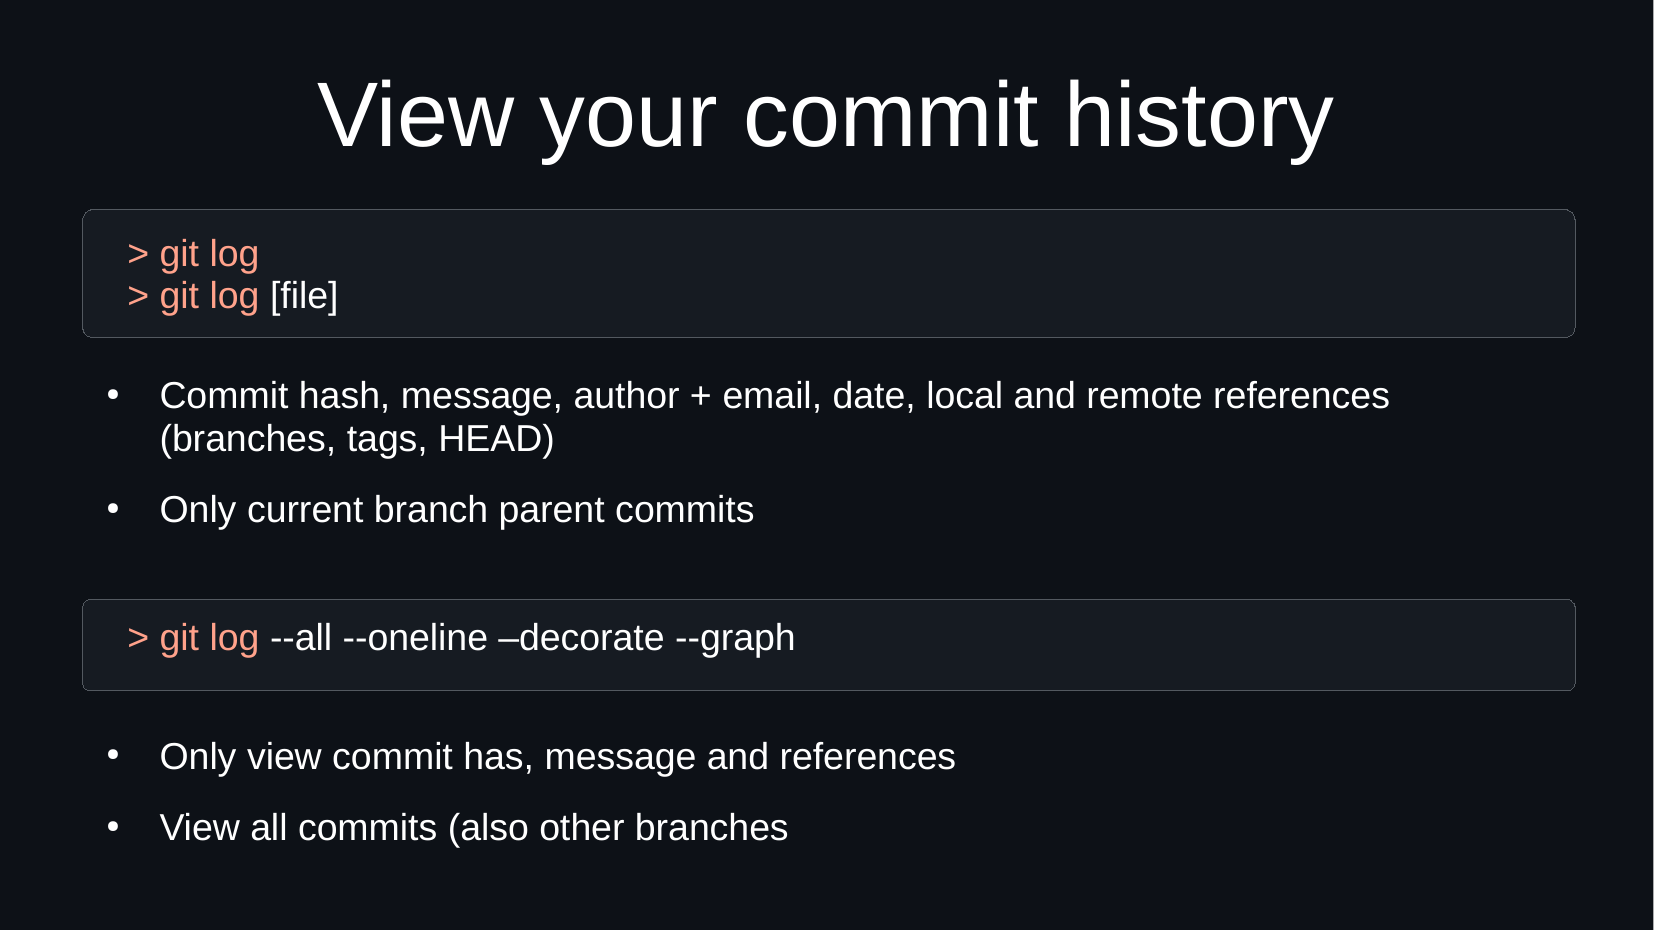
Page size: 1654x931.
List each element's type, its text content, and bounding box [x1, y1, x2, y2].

text_box > git log > git log [file] [112, 225, 1576, 324]
list Commit hash, message, author + email, date, local and remote references (branches, tags, HEAD) Only current branch parent commits [88, 375, 1577, 563]
title View your commit history [82, 37, 1571, 193]
text_box > git log --all --oneline –decorate --graph [112, 608, 1576, 666]
text_box [82, 599, 1576, 691]
text_box [82, 209, 1576, 338]
list Only view commit has, message and references View all commits (also other branches [88, 735, 1577, 923]
